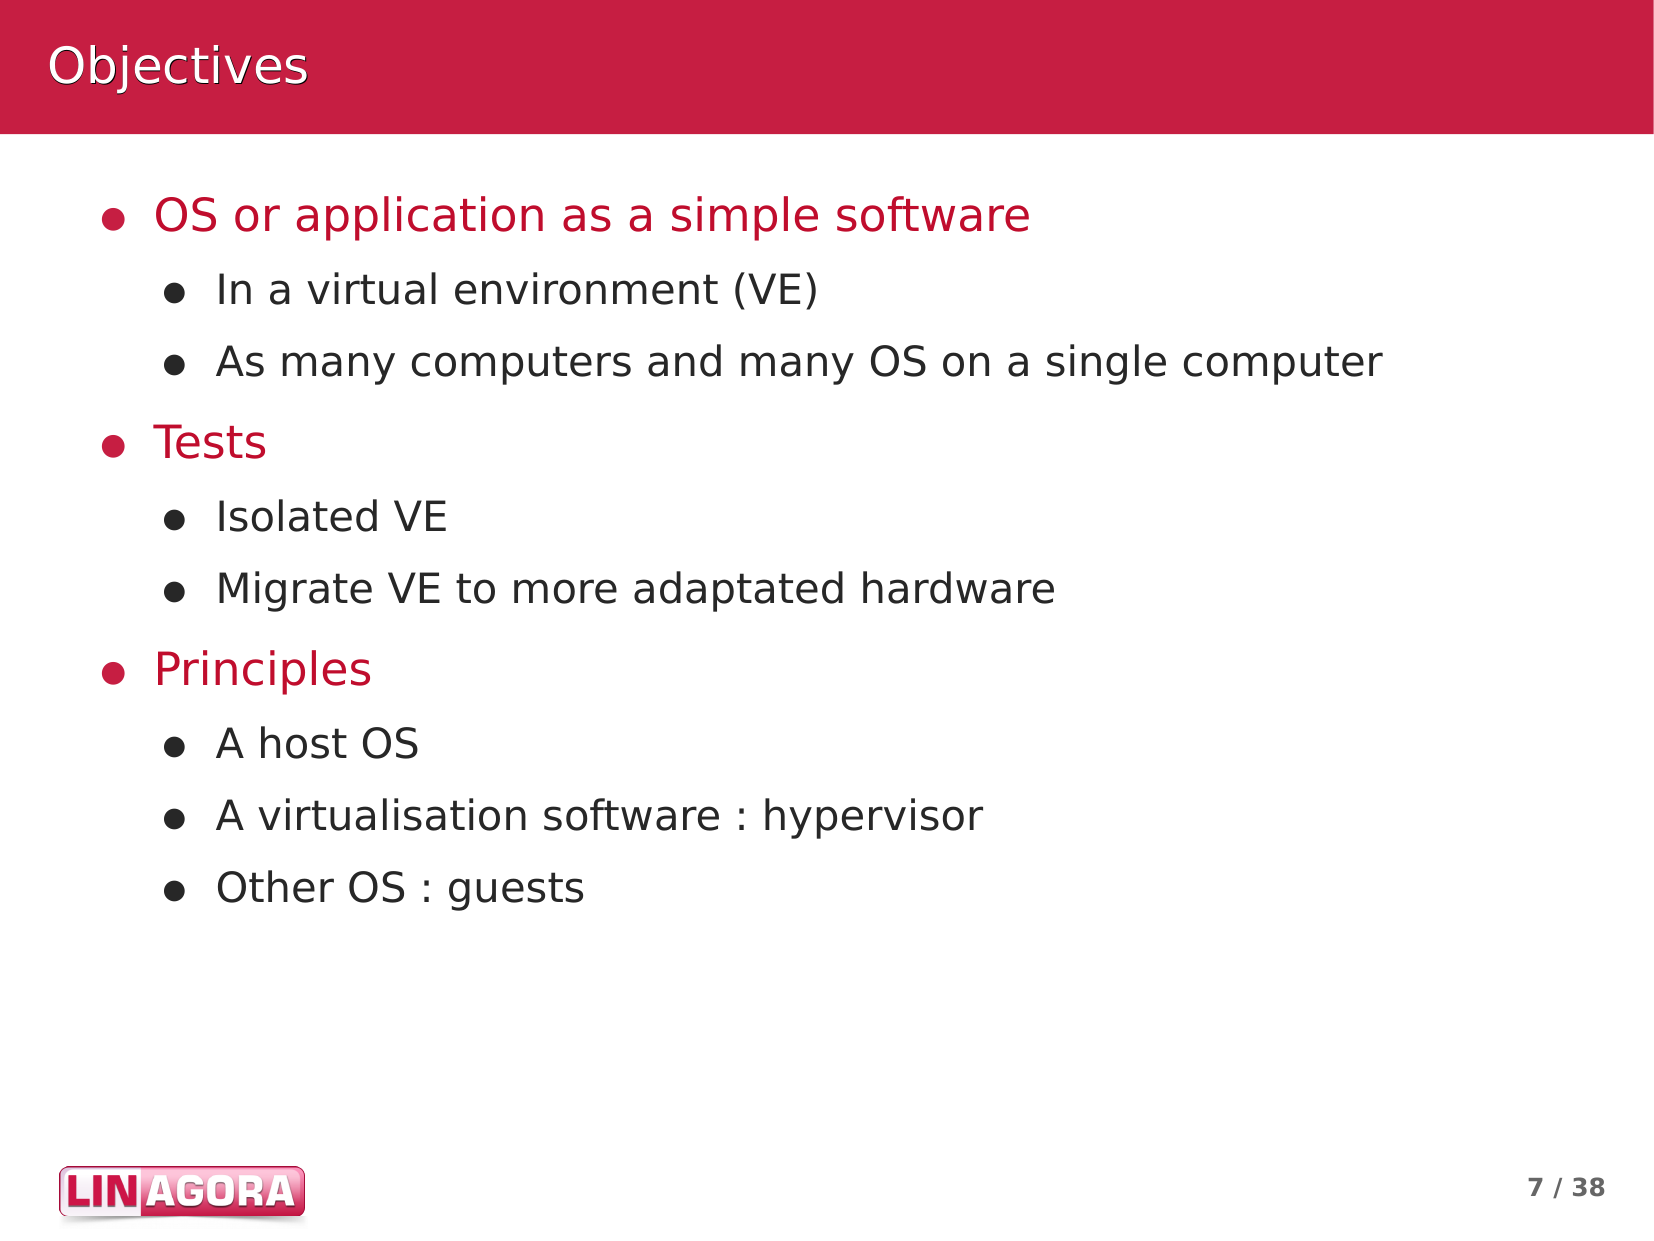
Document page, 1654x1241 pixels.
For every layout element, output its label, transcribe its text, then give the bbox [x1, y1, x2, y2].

title Objectives [47, 7, 1624, 126]
list OS or application as a simple software In a virtual environment (VE) As many computers and many OS on a single computer Tests Isolated VE Migrate VE to more adaptated hardware Principles A host OS A virtualisation software : hypervisor Other OS : guests [82, 188, 1571, 934]
picture [59, 1166, 308, 1229]
